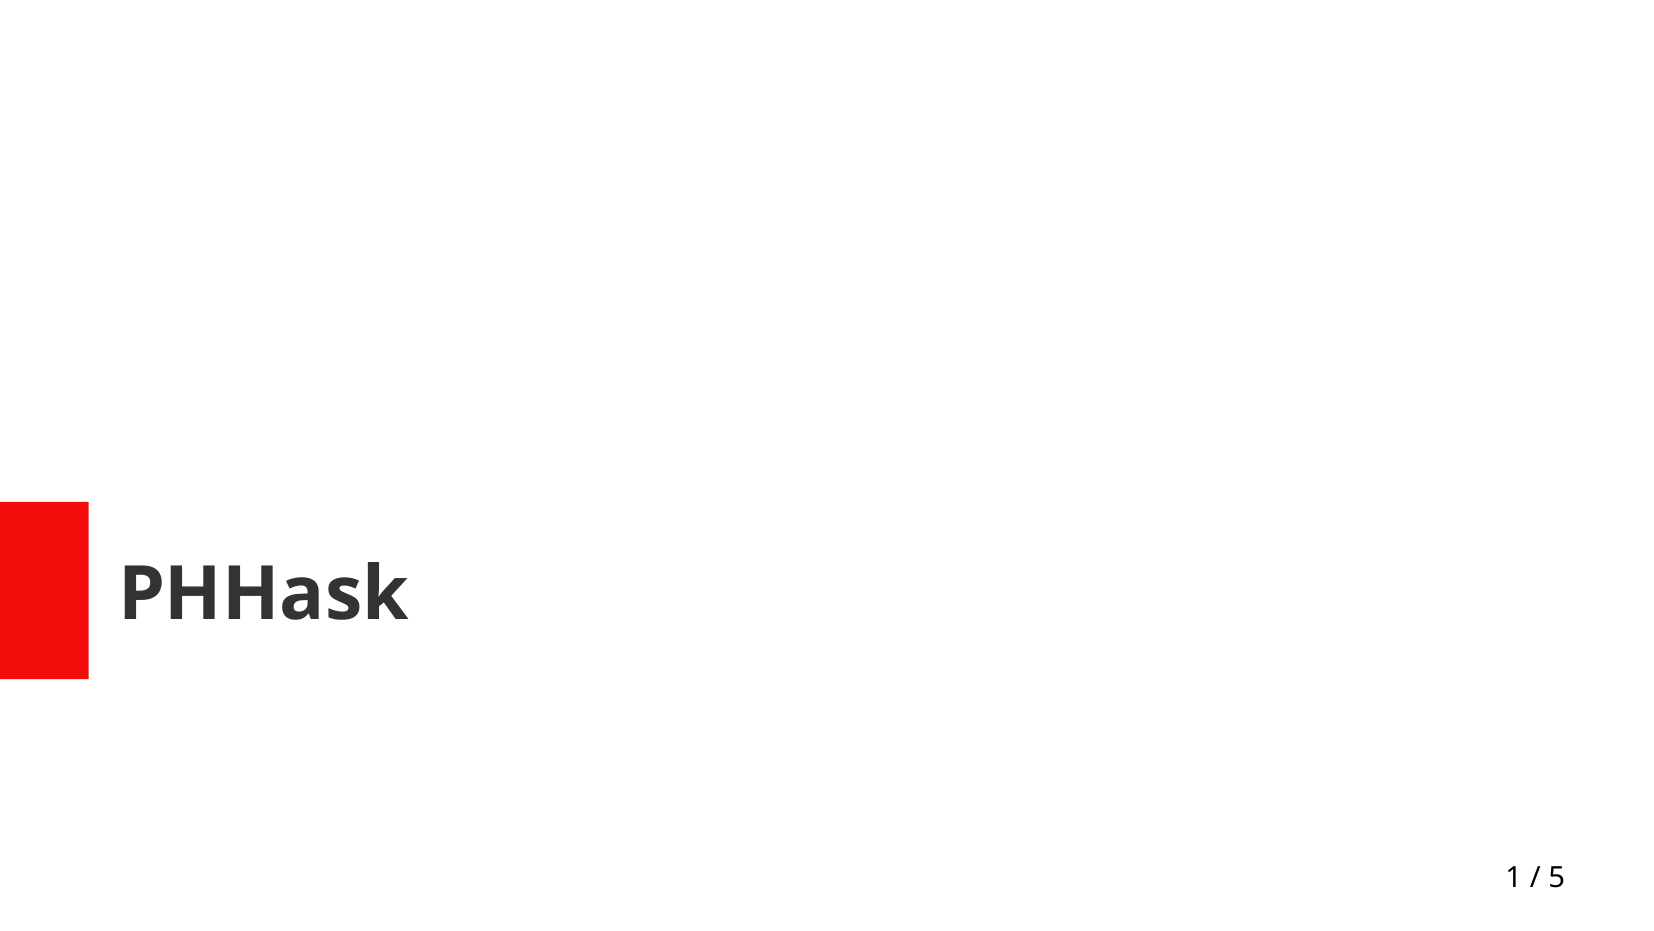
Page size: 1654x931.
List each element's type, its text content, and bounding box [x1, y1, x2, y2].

title PHHask [118, 501, 1536, 680]
